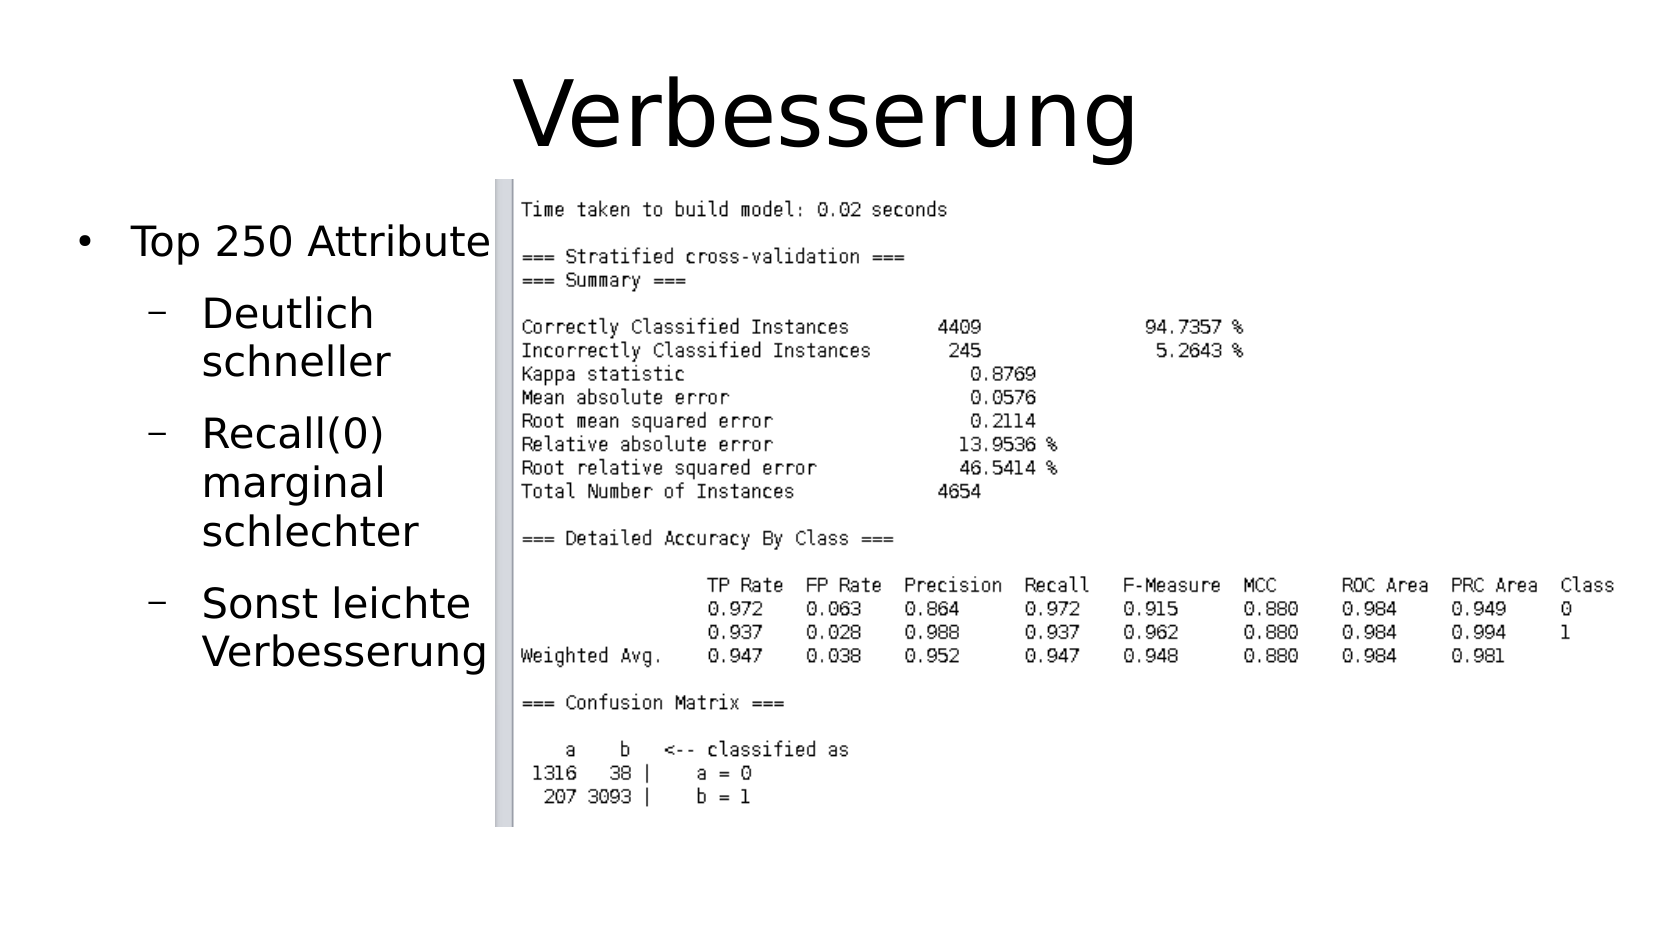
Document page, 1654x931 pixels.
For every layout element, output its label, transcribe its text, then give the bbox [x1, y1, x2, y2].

title Verbesserung [82, 37, 1571, 193]
list Top 250 Attribute Deutlich schneller Recall(0) marginal schlechter Sonst leichte Verbesserung [60, 217, 495, 811]
picture [495, 179, 1637, 827]
